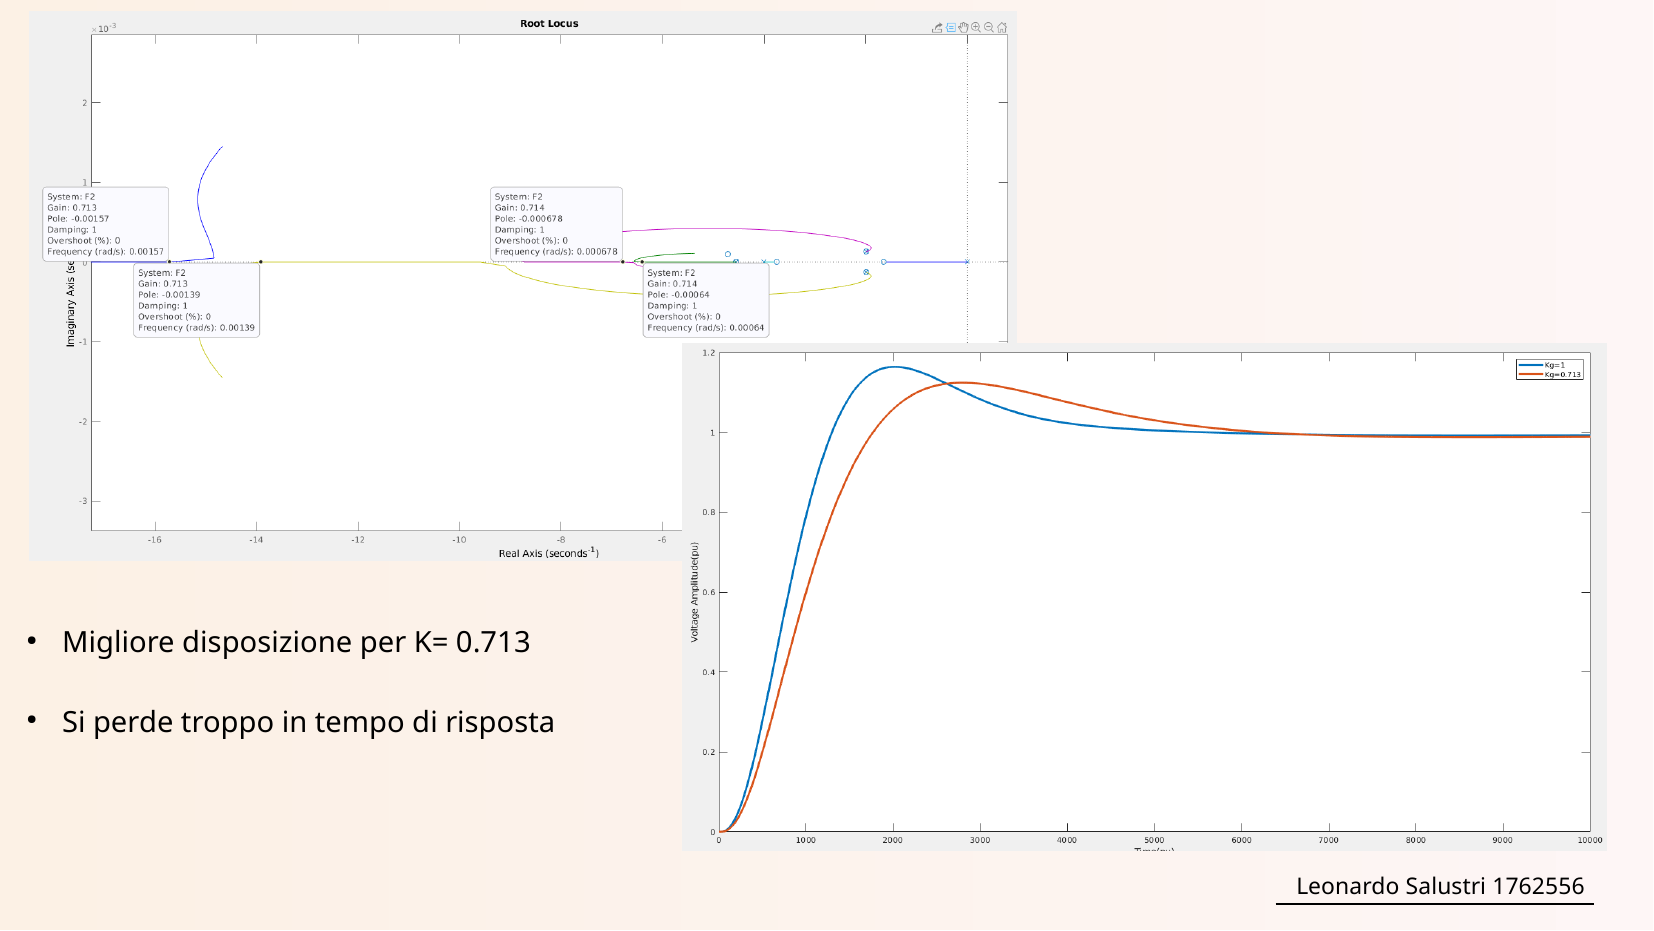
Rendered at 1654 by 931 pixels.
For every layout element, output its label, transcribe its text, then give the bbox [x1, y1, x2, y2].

text_box Leonardo Salustri 1762556 [1281, 862, 1654, 916]
text_box Migliore disposizione per K= 0.713 Si perde troppo in tempo di risposta [11, 614, 650, 774]
picture [29, 11, 1607, 851]
